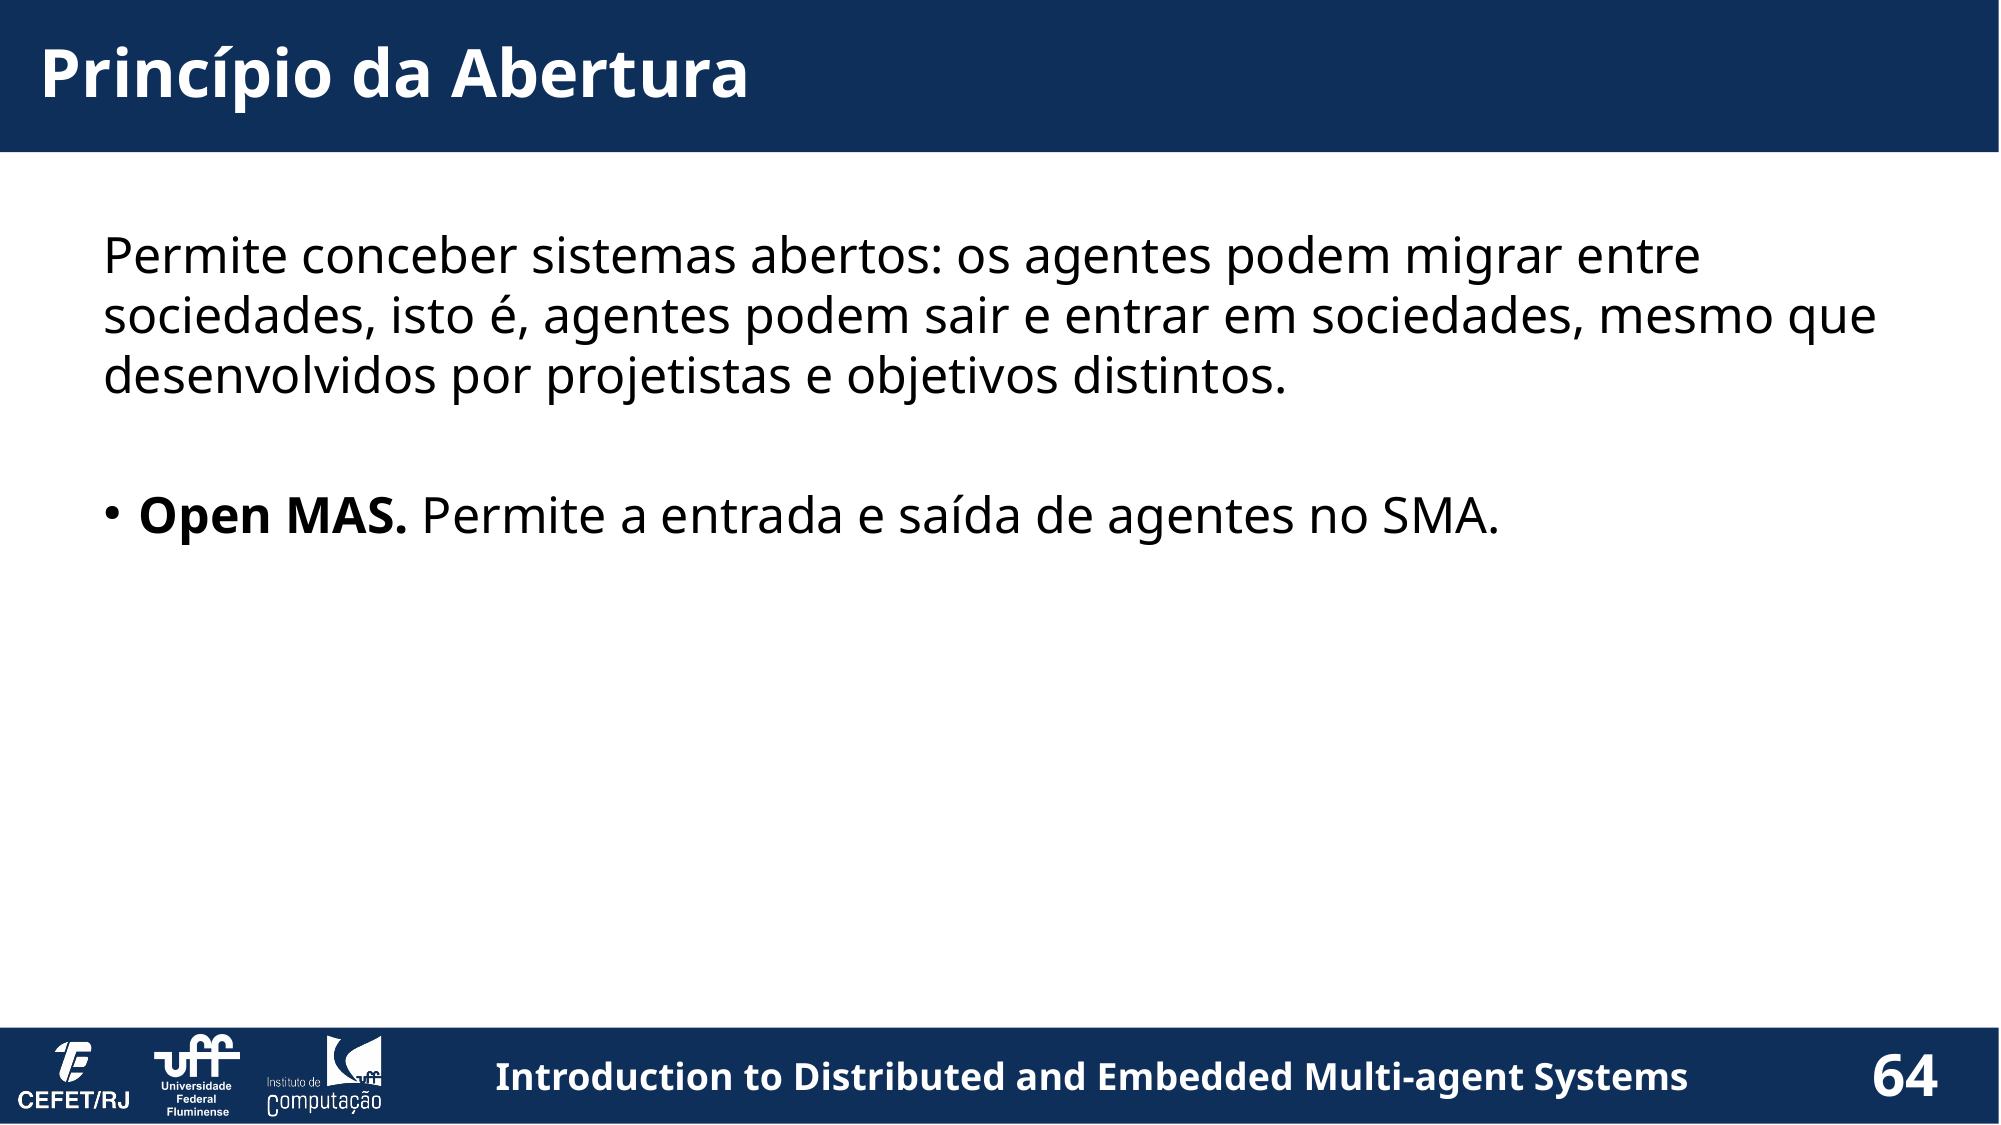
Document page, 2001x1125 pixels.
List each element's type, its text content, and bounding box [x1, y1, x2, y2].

text_box Permite conceber sistemas abertos: os agentes podem migrar entre sociedades, isto é, agentes podem sair e entrar em sociedades, mesmo que desenvolvidos por projetistas e objetivos distintos. [88, 216, 1947, 412]
picture [18, 1021, 129, 1125]
picture [265, 1033, 383, 1117]
text_box Princípio da Abertura [25, 23, 1999, 119]
picture [153, 1033, 241, 1121]
text_box Open MAS. Permite a entrada e saída de agentes no SMA. [88, 476, 1772, 612]
